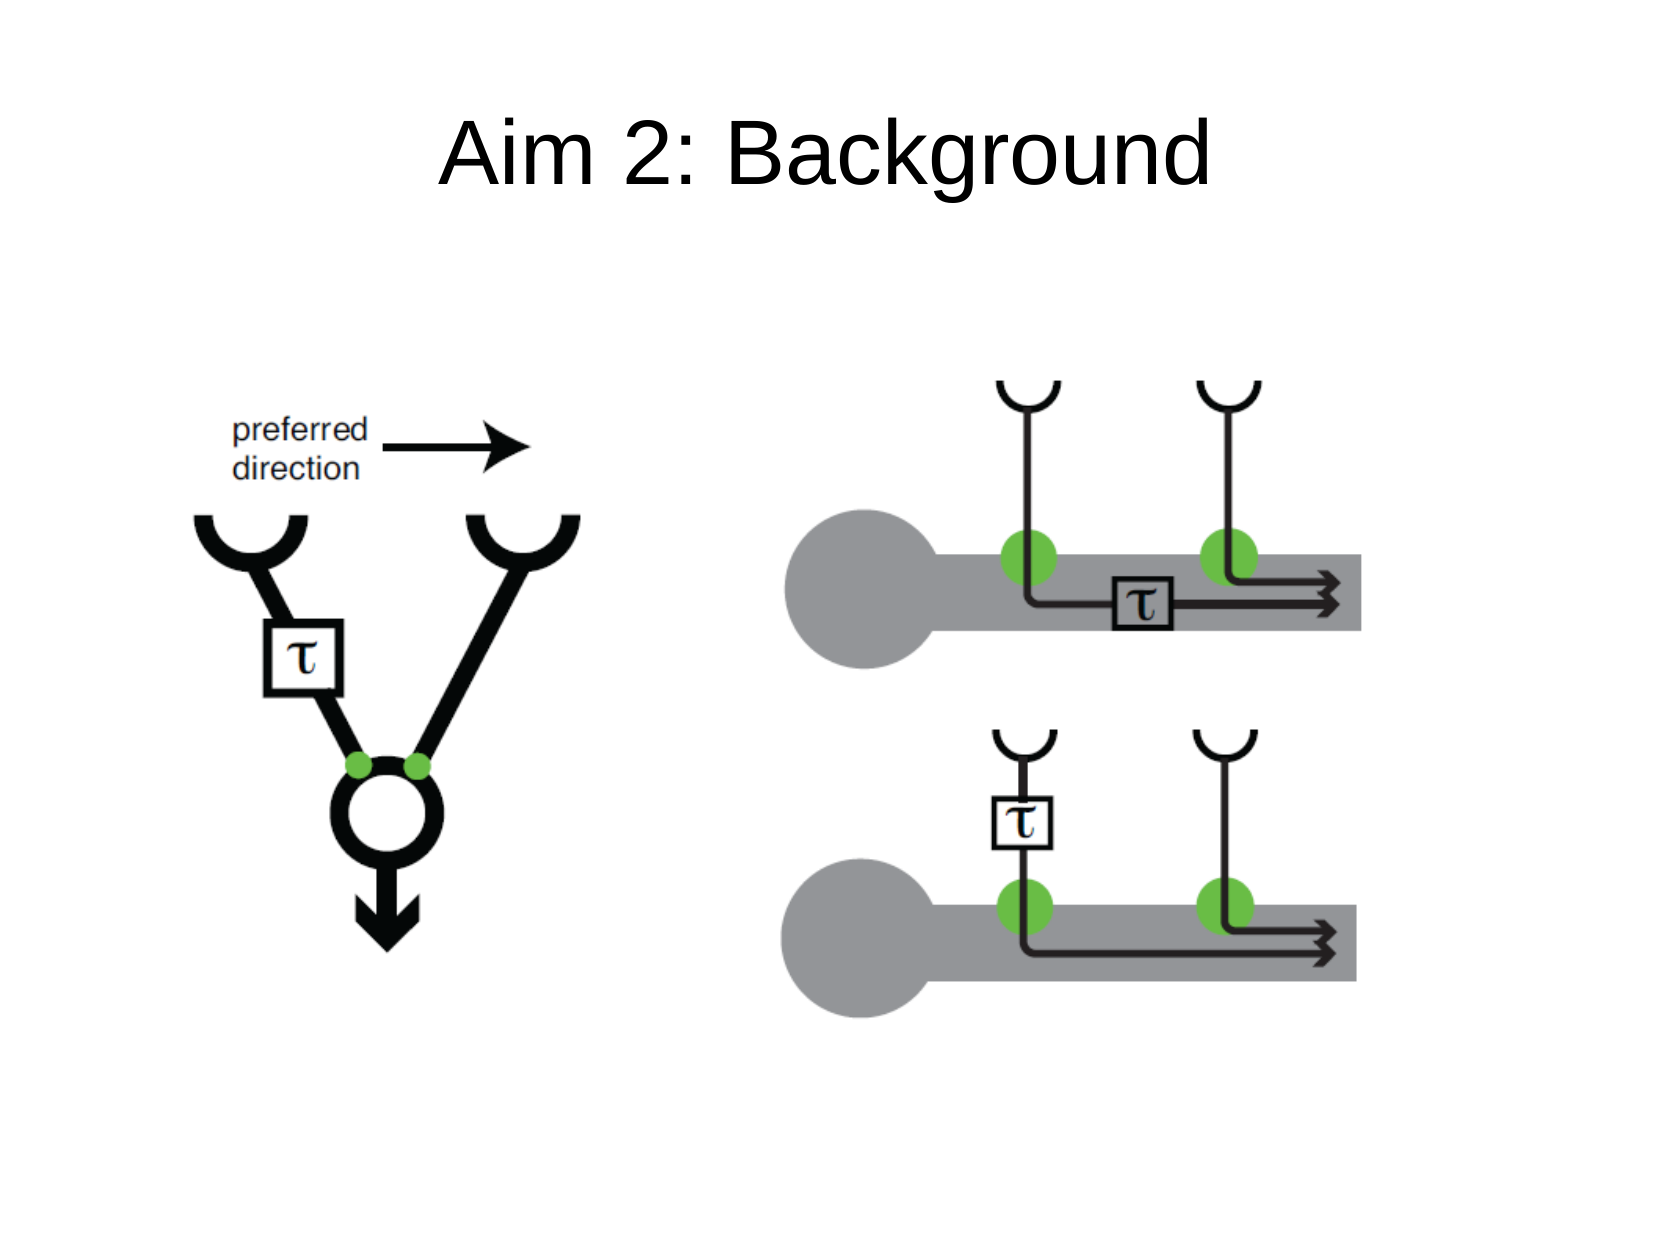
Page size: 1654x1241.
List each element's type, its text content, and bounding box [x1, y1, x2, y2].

picture [743, 359, 1396, 1050]
title Aim 2: Background [82, 49, 1571, 257]
picture [165, 403, 601, 961]
